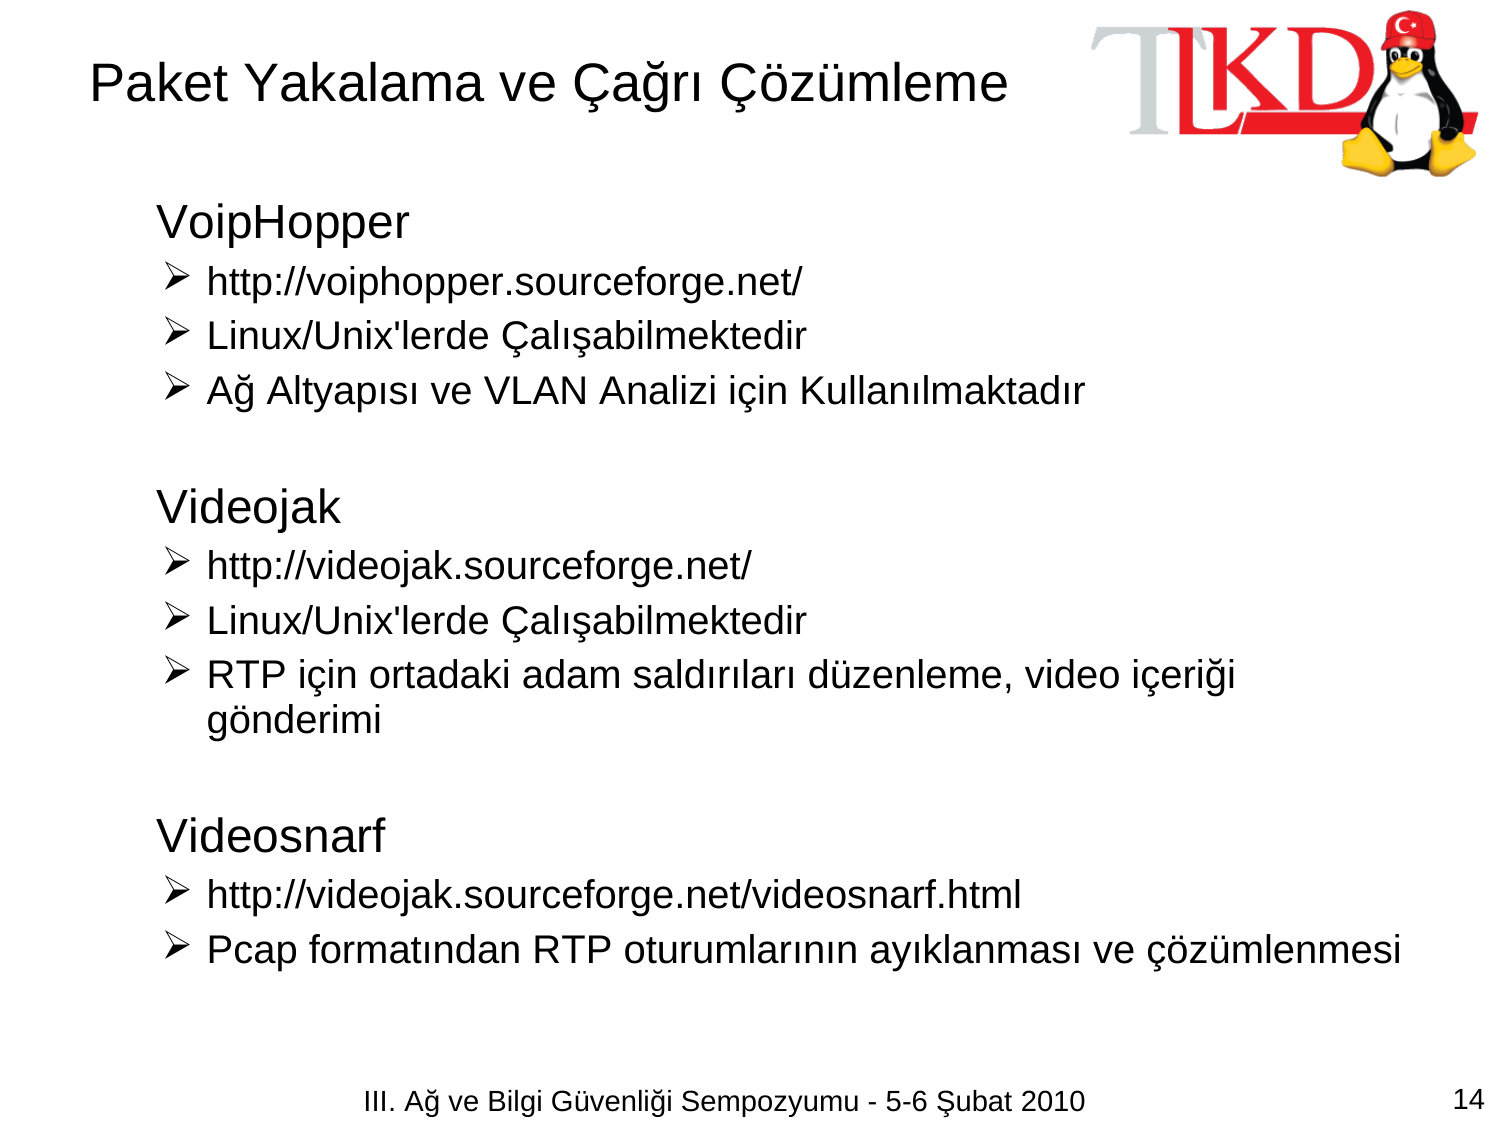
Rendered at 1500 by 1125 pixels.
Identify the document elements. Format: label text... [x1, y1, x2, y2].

picture [1087, 0, 1491, 188]
list VoipHopper http://voiphopper.sourceforge.net/ Linux/Unix'lerde Çalışabilmektedir Ağ Altyapısı ve VLAN Analizi için Kullanılmaktadır Videojak http://videojak.sourceforge.net/ Linux/Unix'lerde Çalışabilmektedir RTP için ortadaki adam saldırıları düzenleme, video içeriği gönderimi Videosnarf http://videojak.sourceforge.net/videosnarf.html Pcap formatından RTP oturumlarının ayıklanması ve çözümlenmesi [75, 187, 1426, 1005]
title Paket Yakalama ve Çağrı Çözümleme [75, 45, 1070, 151]
